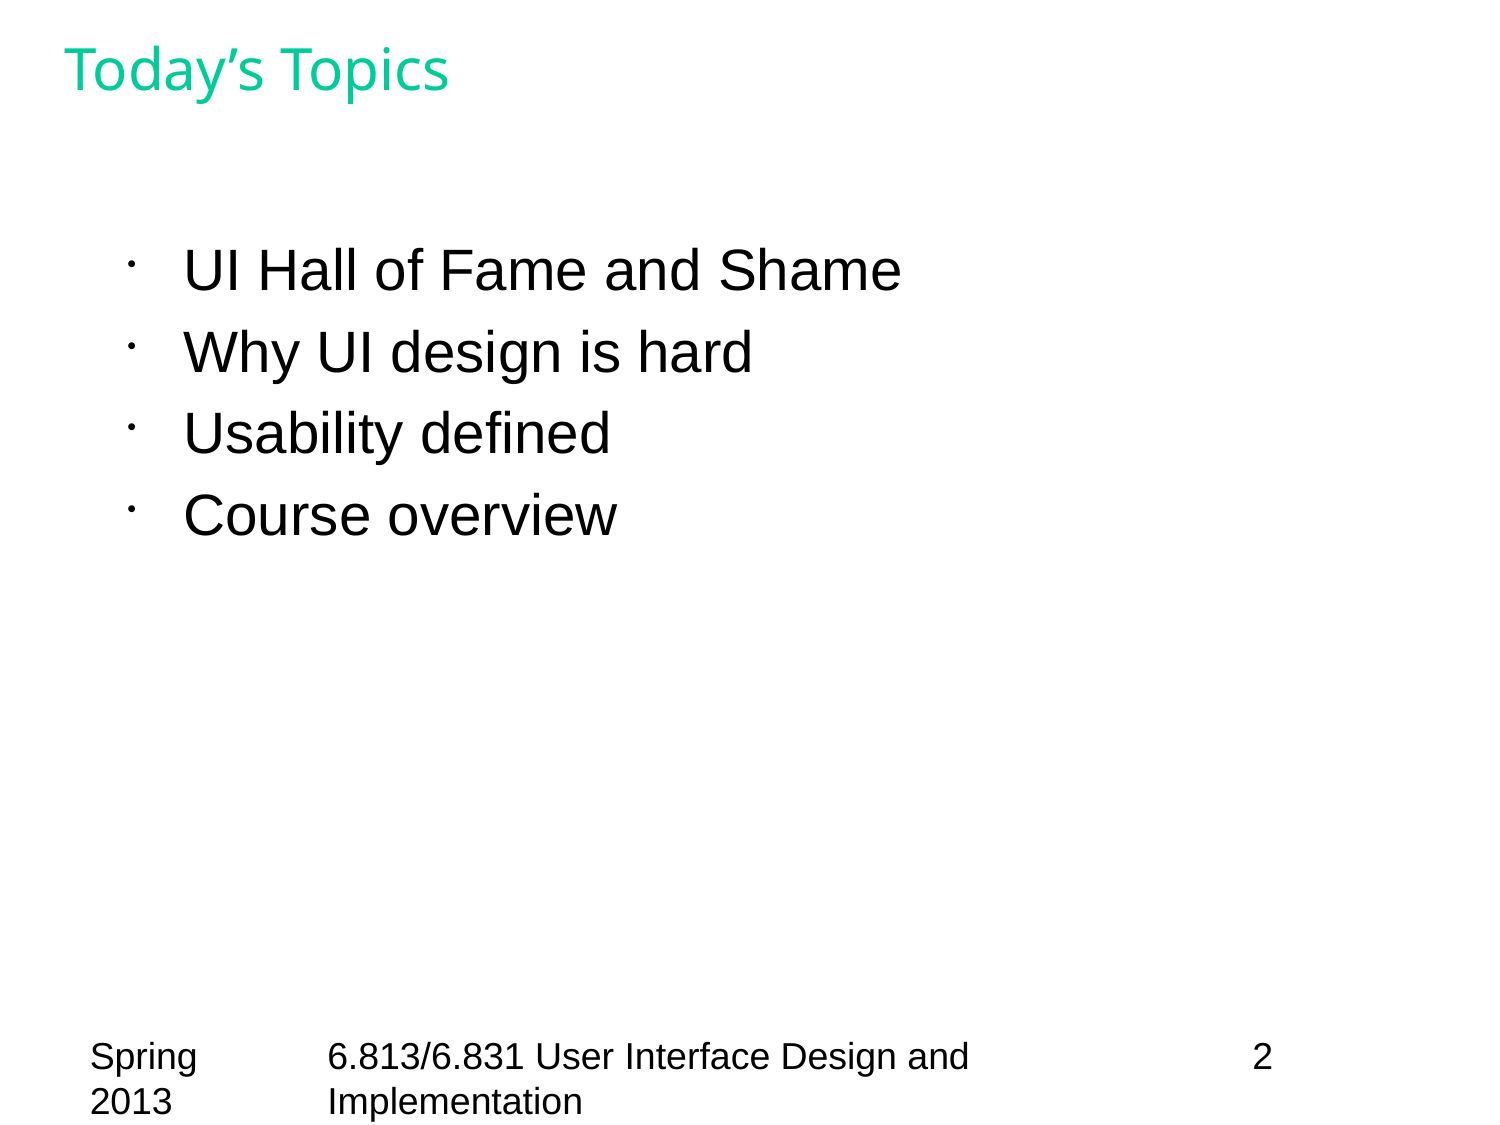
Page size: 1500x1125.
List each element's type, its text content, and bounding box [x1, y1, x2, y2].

slide_number <number> [1237, 1024, 1425, 1103]
list UI Hall of Fame and Shame Why UI design is hard Usability defined Course overview [112, 224, 1388, 1000]
footer 6.813/6.831 User Interface Design and Implementation [312, 1024, 1225, 1103]
title Today’s Topics [50, 24, 1438, 150]
slide_number Spring 2013 [75, 1024, 300, 1103]
